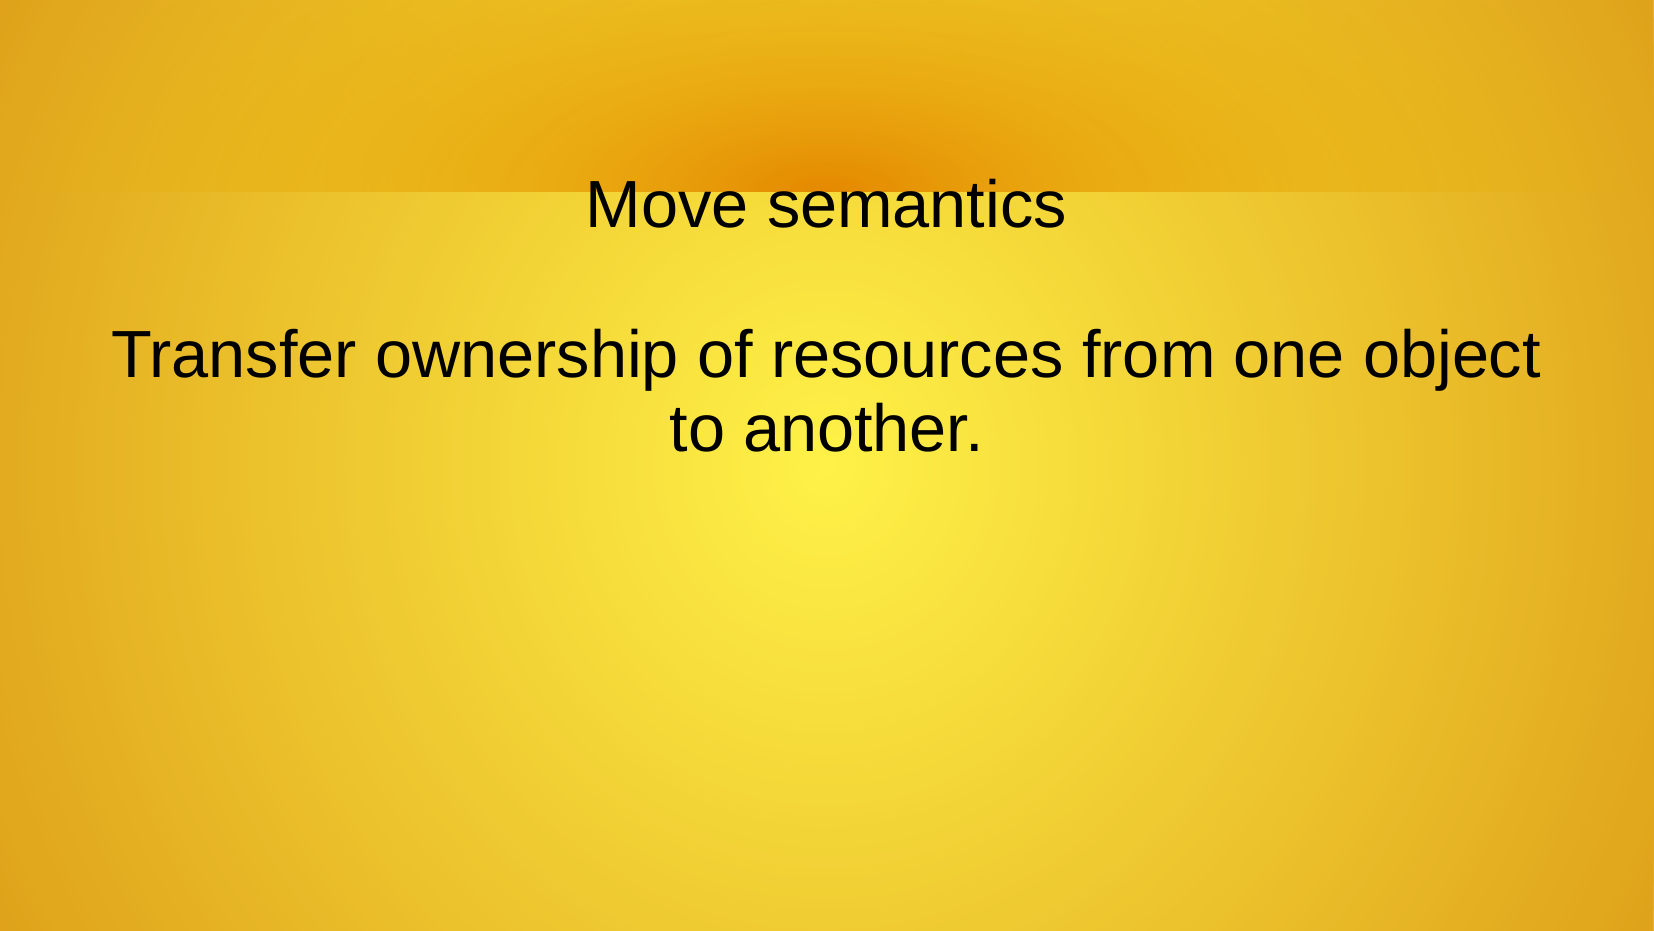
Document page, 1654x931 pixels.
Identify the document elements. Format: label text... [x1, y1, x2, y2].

subtitle Move semantics Transfer ownership of resources from one object to another. [82, 35, 1571, 748]
